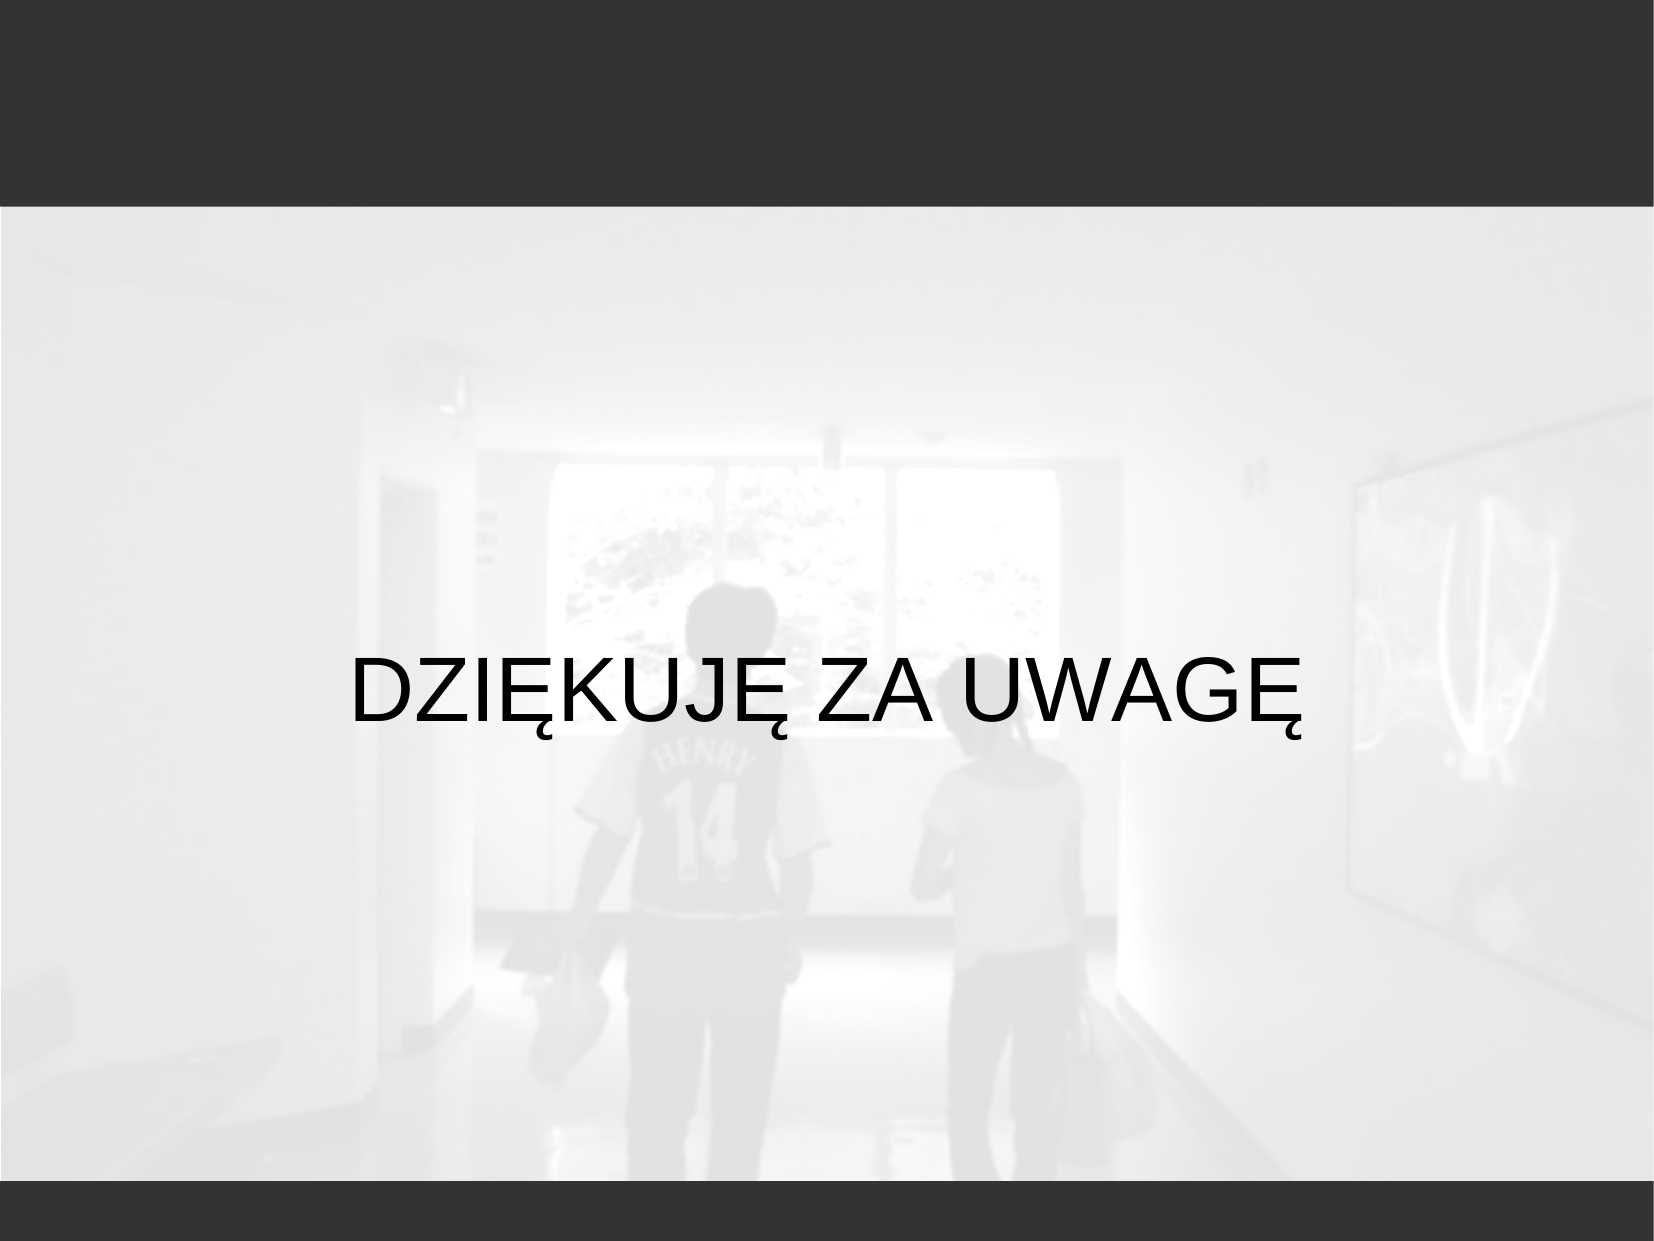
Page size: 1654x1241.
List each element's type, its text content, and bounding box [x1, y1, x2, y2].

subtitle DZIĘKUJĘ ZA UWAGĘ [121, 253, 1534, 1127]
